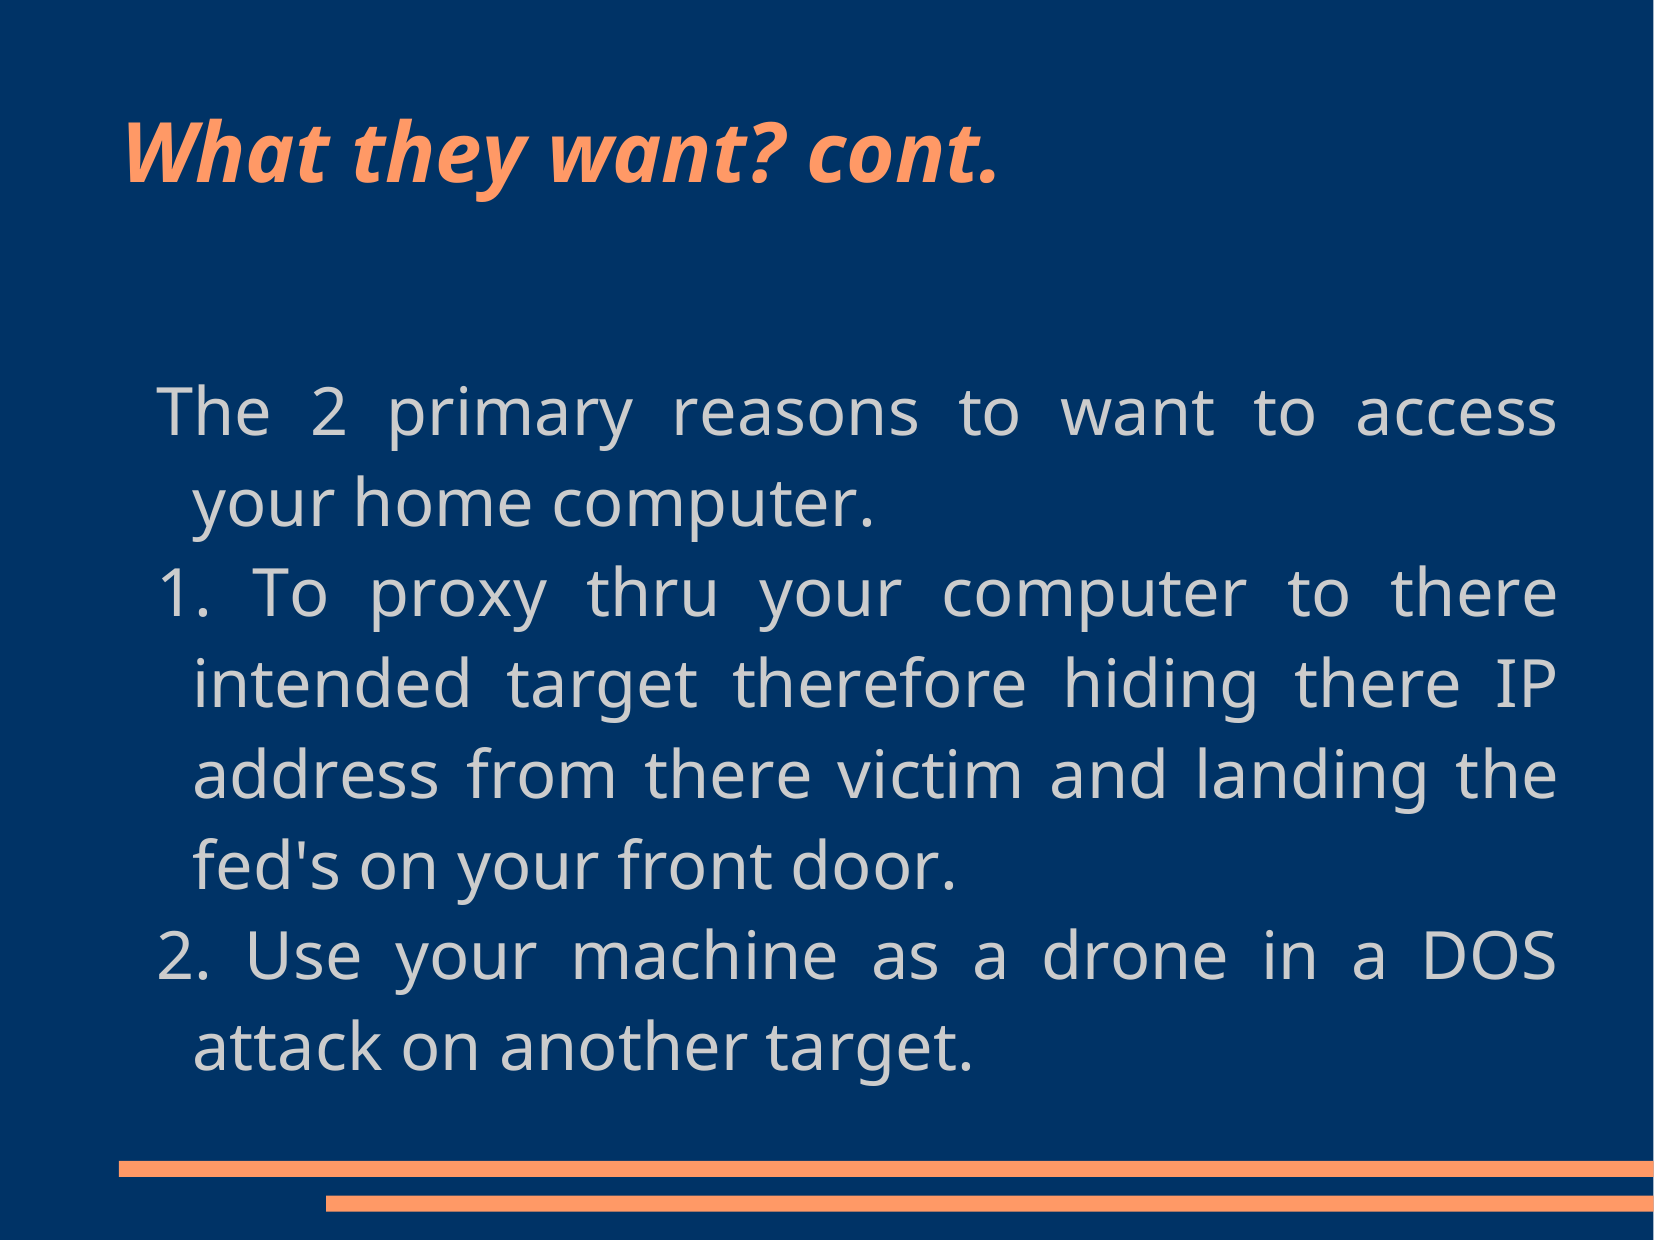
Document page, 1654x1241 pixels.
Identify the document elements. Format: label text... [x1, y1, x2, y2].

title What they want? cont. [121, 46, 1534, 254]
subtitle The 2 primary reasons to want to access your home computer. 1. To proxy thru your computer to there intended target therefore hiding there IP address from there victim and landing the fed's on your front door. 2. Use your machine as a drone in a DOS attack on another target. [121, 322, 1561, 1133]
